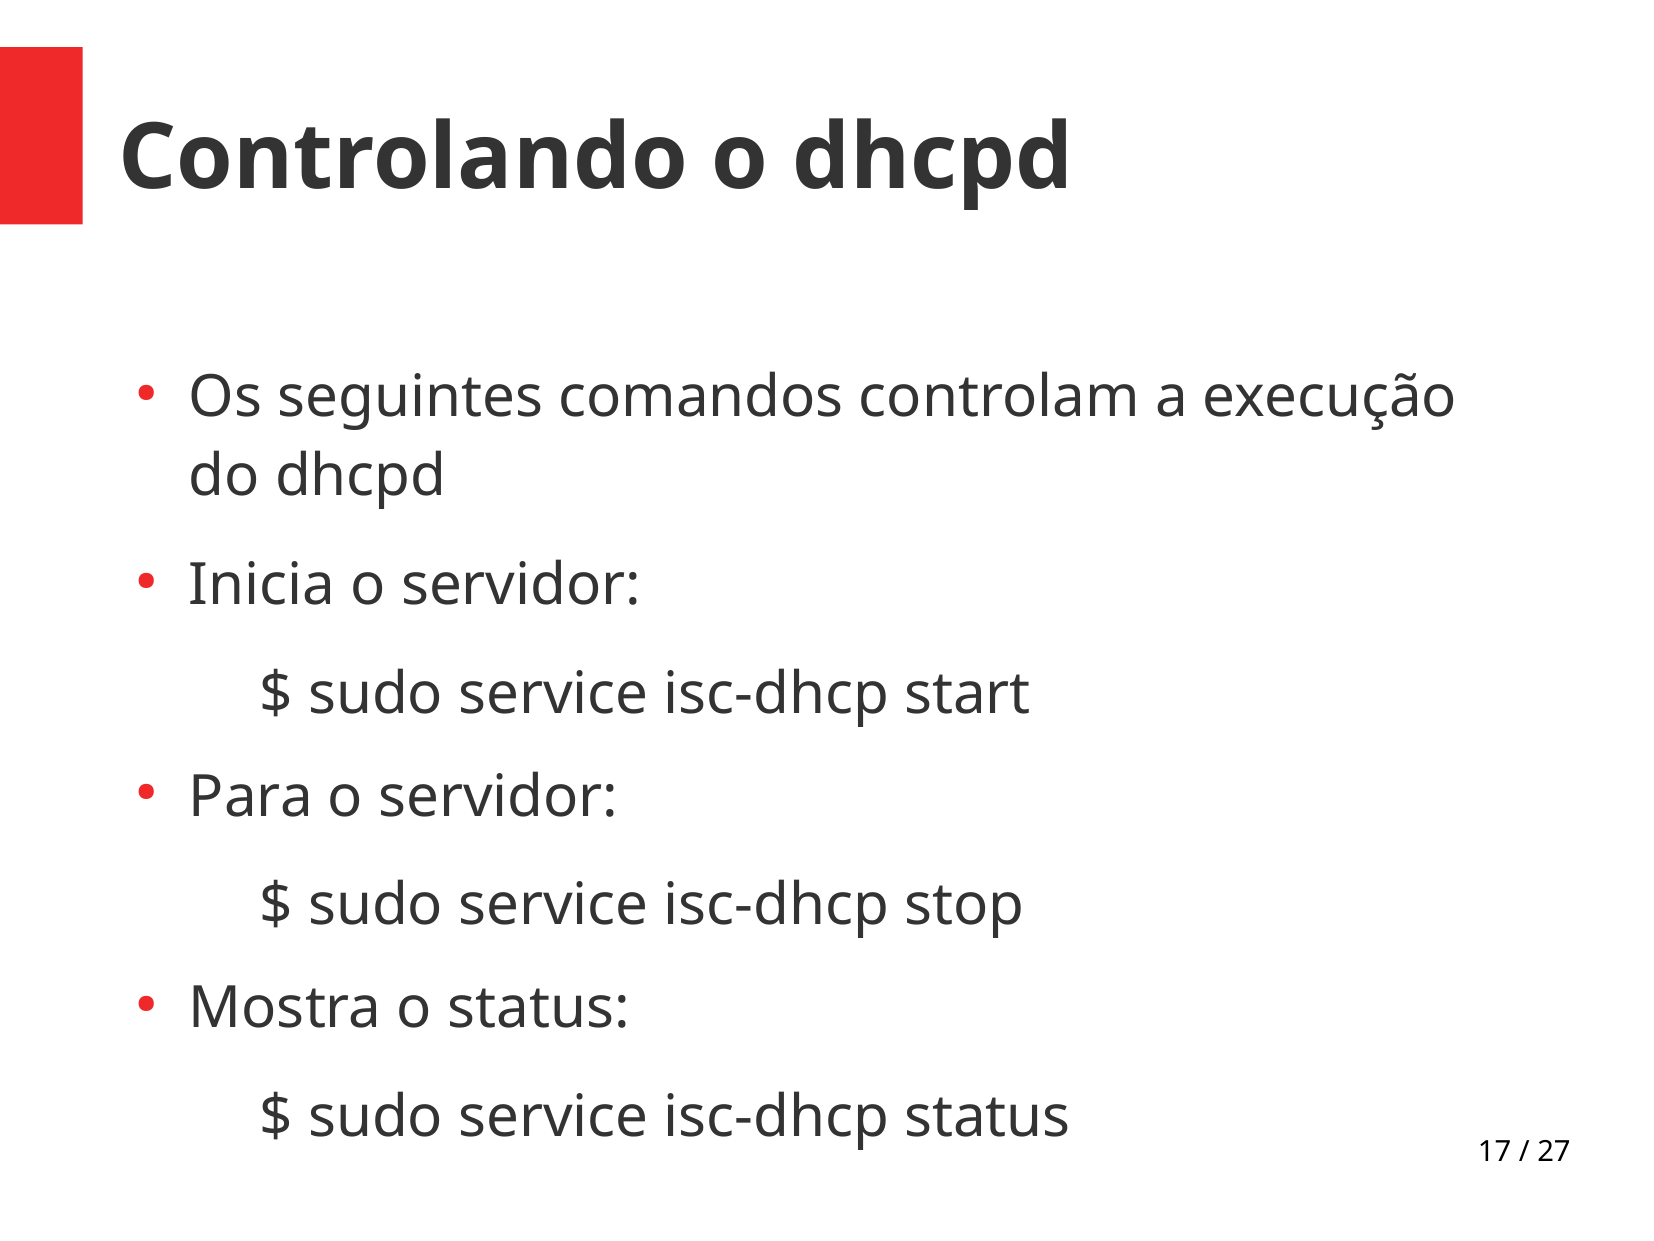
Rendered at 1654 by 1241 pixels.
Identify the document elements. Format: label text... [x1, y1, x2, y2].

title Controlando o dhcpd [118, 49, 1571, 257]
list Os seguintes comandos controlam a execução do dhcpd Inicia o servidor: $ sudo service isc-dhcp start Para o servidor: $ sudo service isc-dhcp stop Mostra o status: $ sudo service isc-dhcp status [118, 354, 1536, 1074]
